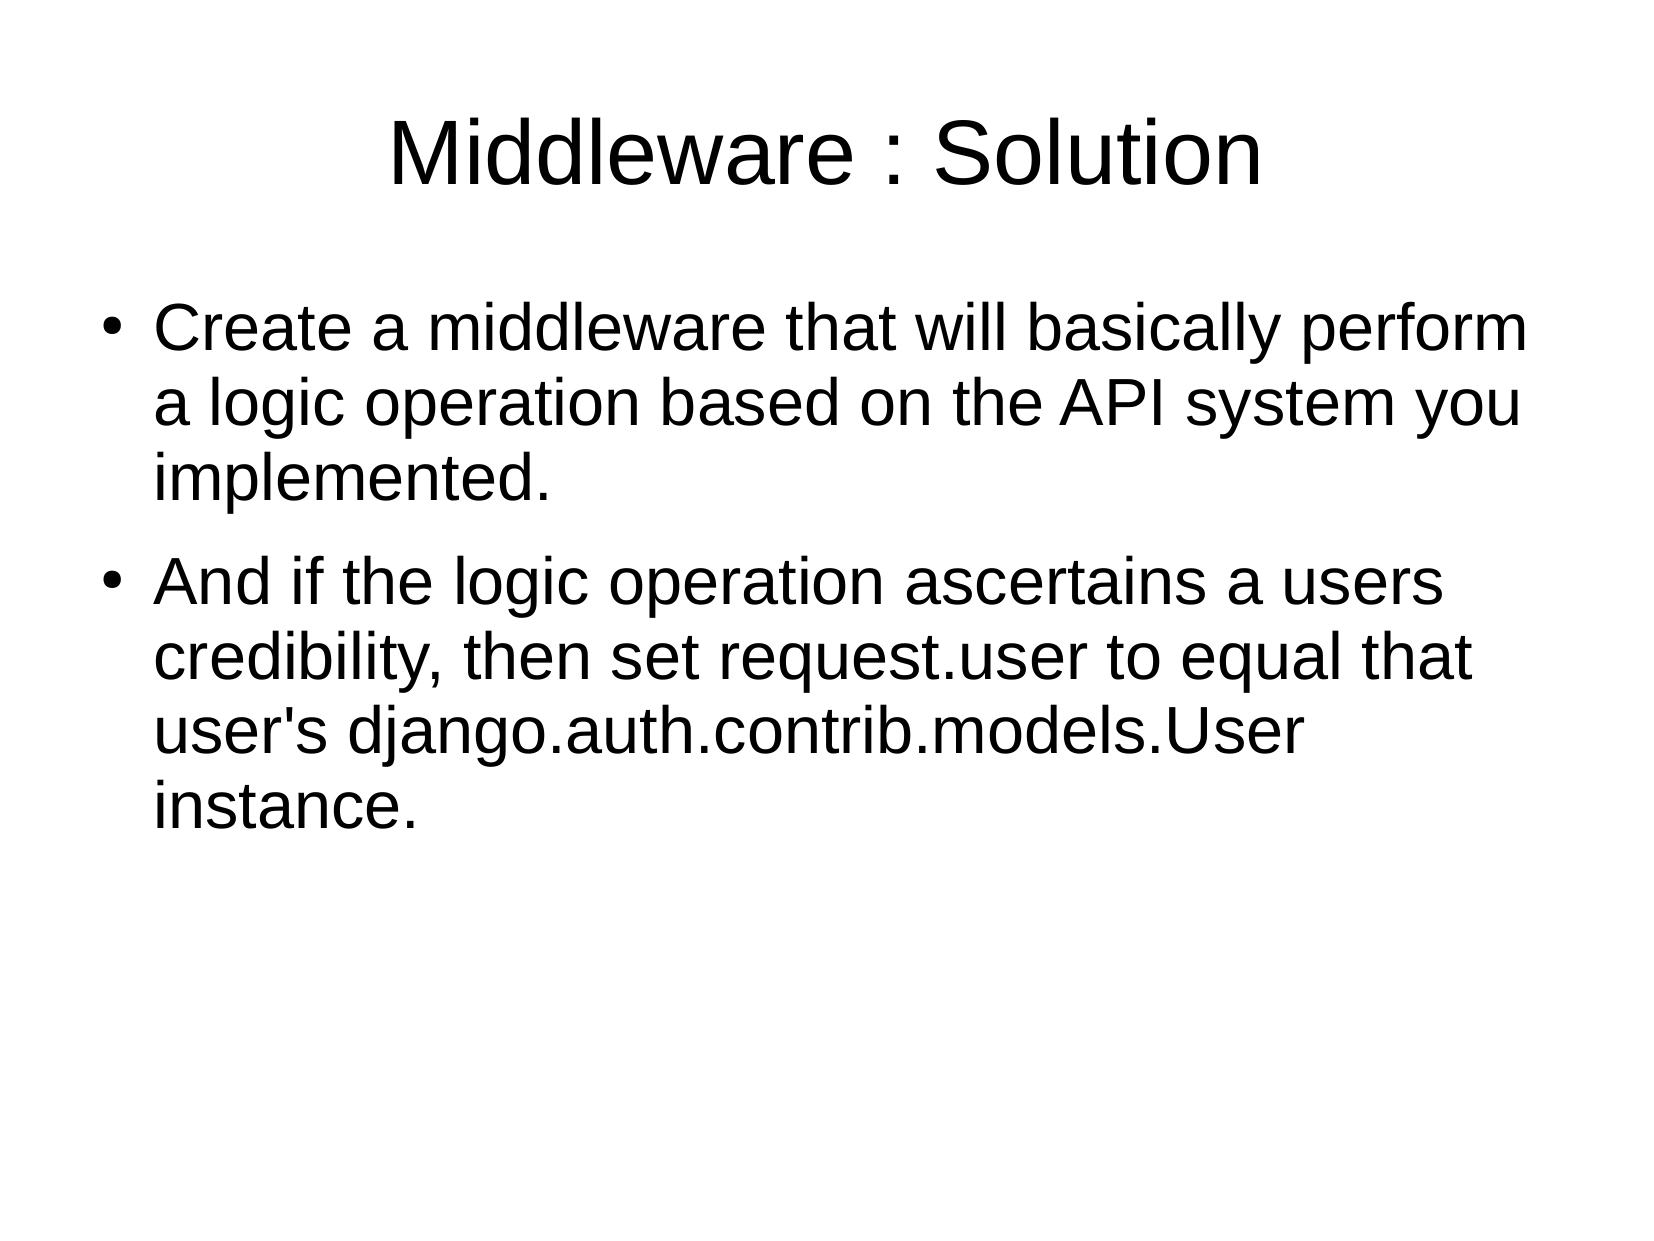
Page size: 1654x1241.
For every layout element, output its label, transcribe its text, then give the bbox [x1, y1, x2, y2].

list Create a middleware that will basically perform a logic operation based on the API system you implemented. And if the logic operation ascertains a users credibility, then set request.user to equal that user's django.auth.contrib.models.User instance. [82, 290, 1571, 1109]
title Middleware : Solution [82, 49, 1571, 257]
